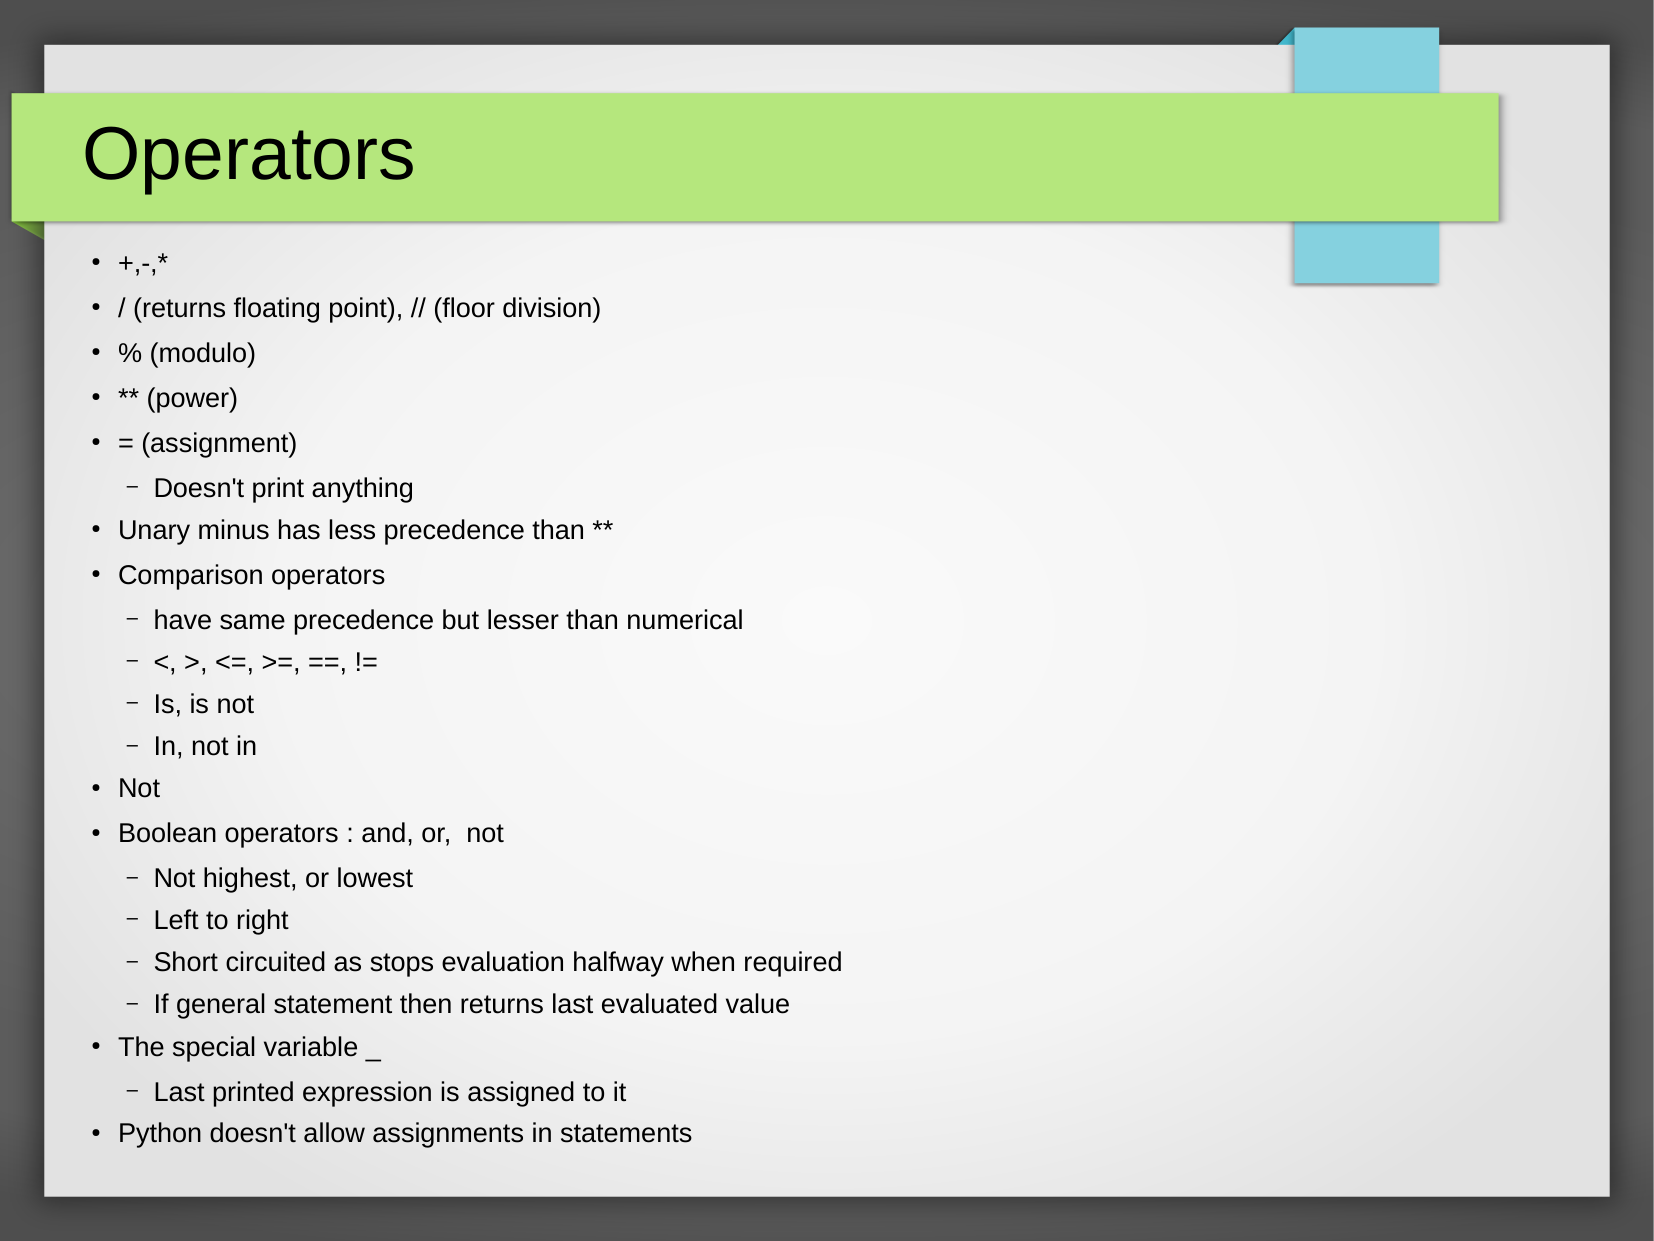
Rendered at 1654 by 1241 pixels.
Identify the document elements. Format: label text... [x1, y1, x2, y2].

picture [0, 0, 1654, 1241]
list +,-,* / (returns floating point), // (floor division) % (modulo) ** (power) = (assignment) Doesn't print anything Unary minus has less precedence than ** Comparison operators have same precedence but lesser than numerical <, >, <=, >=, ==, != Is, is not In, not in Not Boolean operators : and, or, not Not highest, or lowest Left to right Short circuited as stops evaluation halfway when required If general statement then returns last evaluated value The special variable _ Last printed expression is assigned to it Python doesn't allow assignments in statements [82, 248, 1571, 1158]
title Operators [82, 94, 1264, 213]
